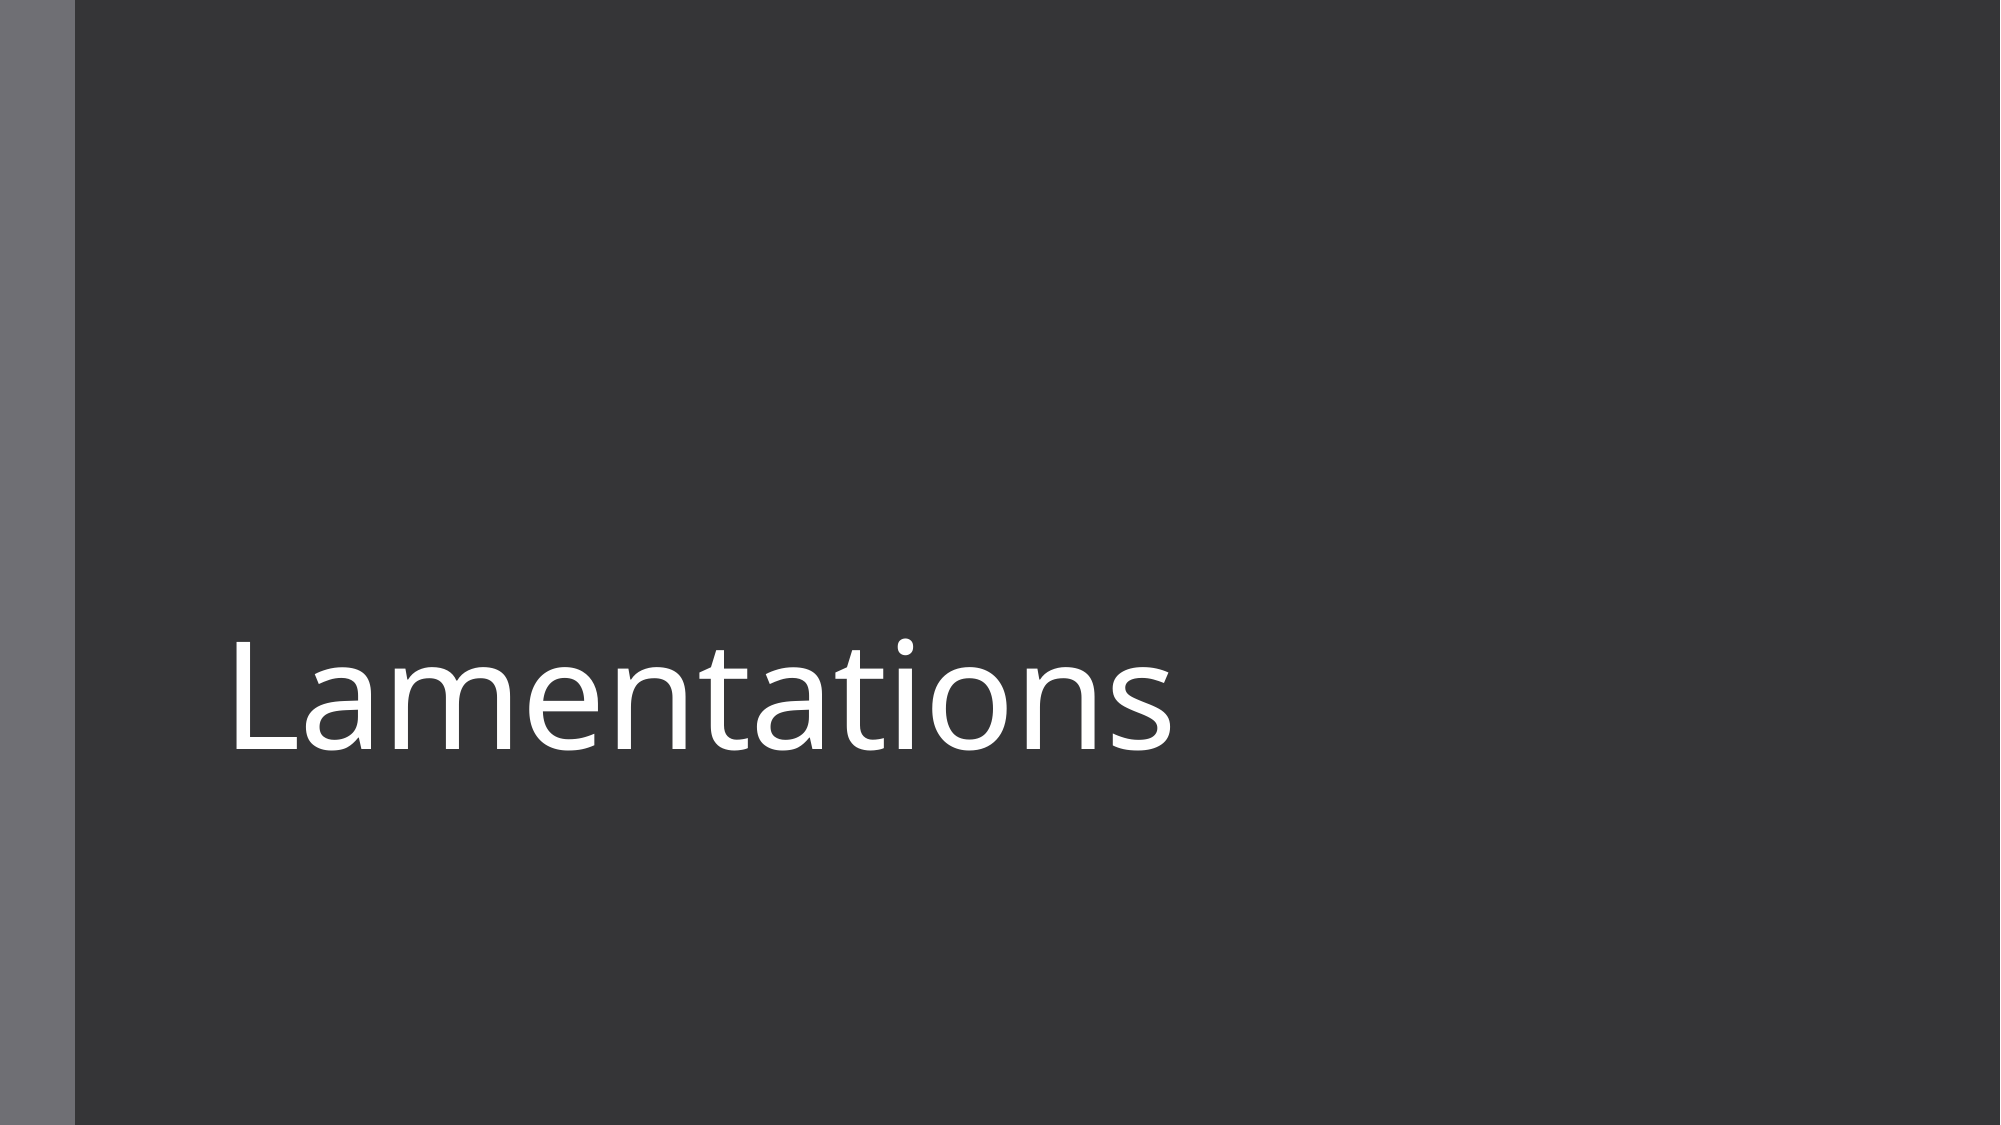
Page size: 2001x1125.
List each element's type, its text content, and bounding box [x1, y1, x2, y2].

title Lamentations [206, 124, 1752, 788]
